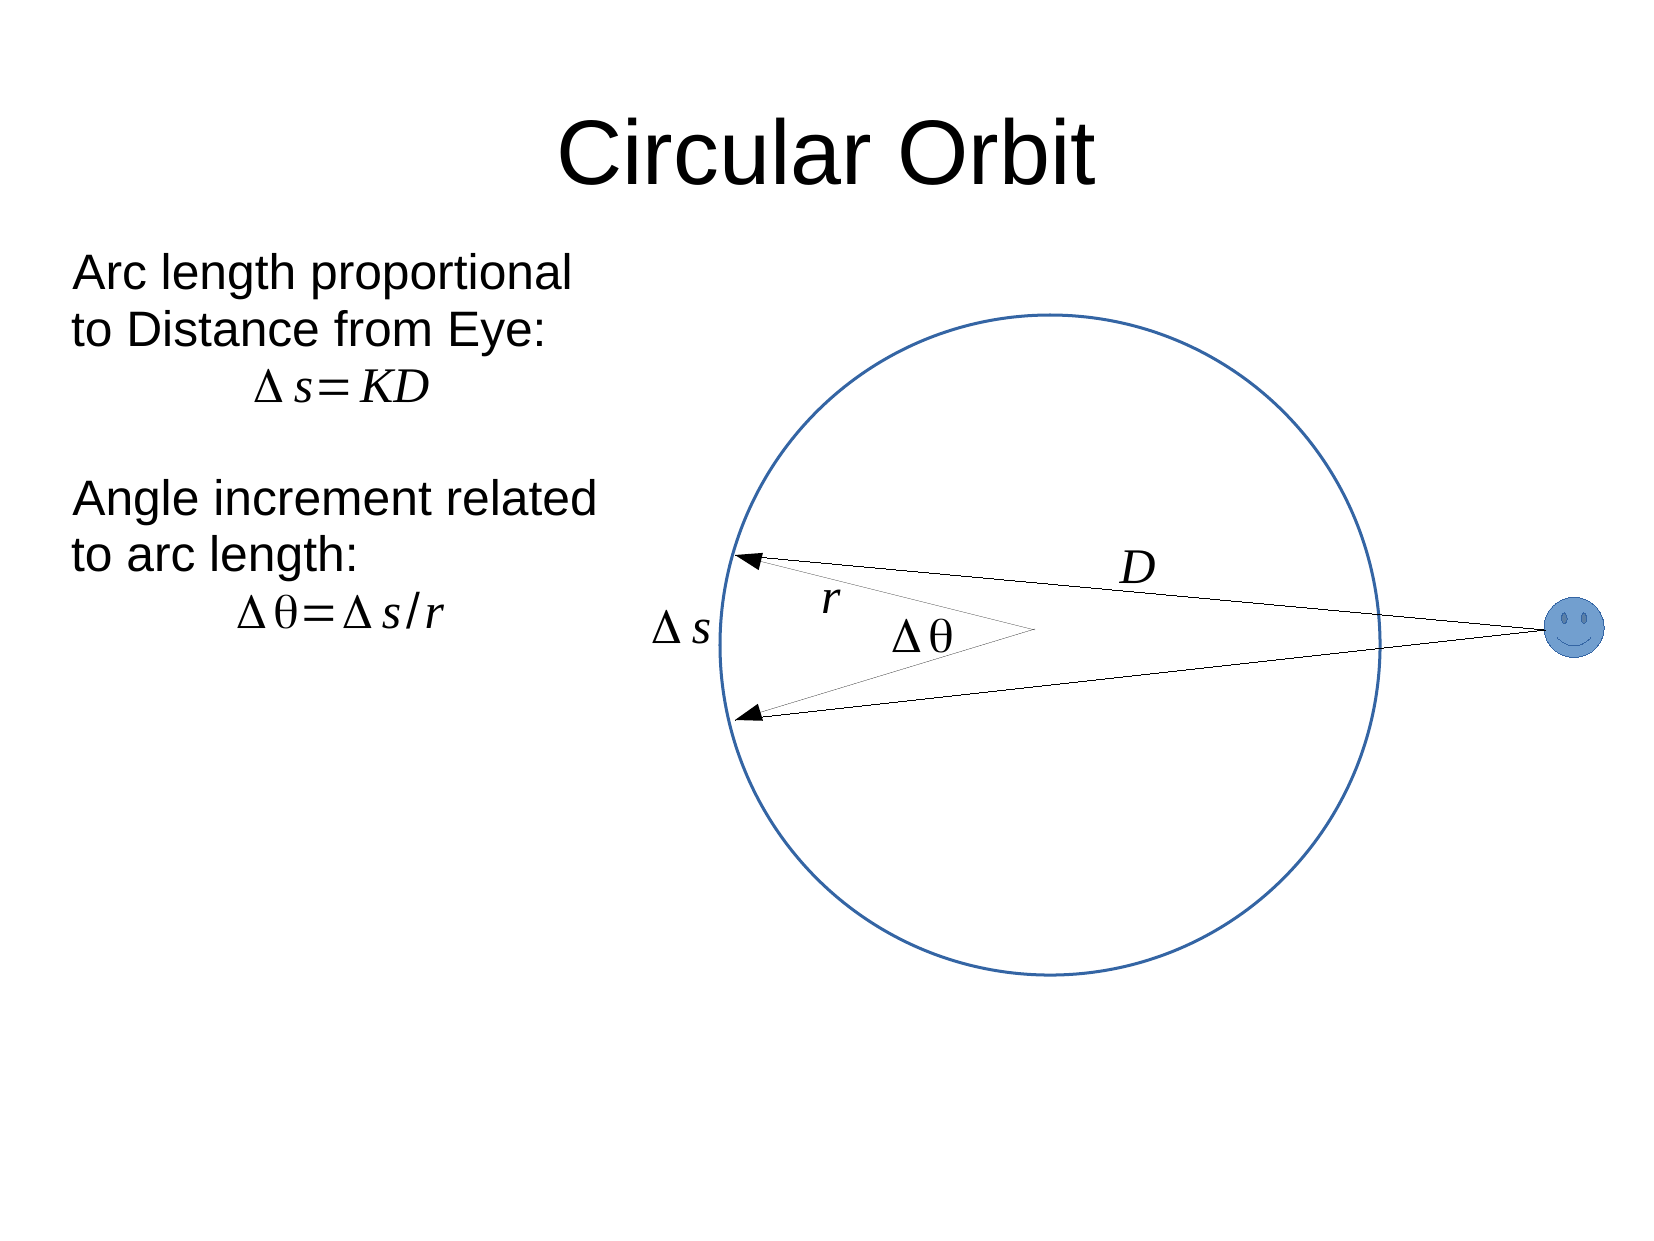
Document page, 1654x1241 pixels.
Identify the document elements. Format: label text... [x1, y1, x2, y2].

chart [884, 616, 962, 656]
chart [814, 569, 851, 625]
chart [1110, 540, 1164, 595]
title Circular Orbit [82, 49, 1571, 257]
chart [64, 244, 619, 639]
text_box [1544, 597, 1605, 658]
chart [645, 600, 719, 655]
